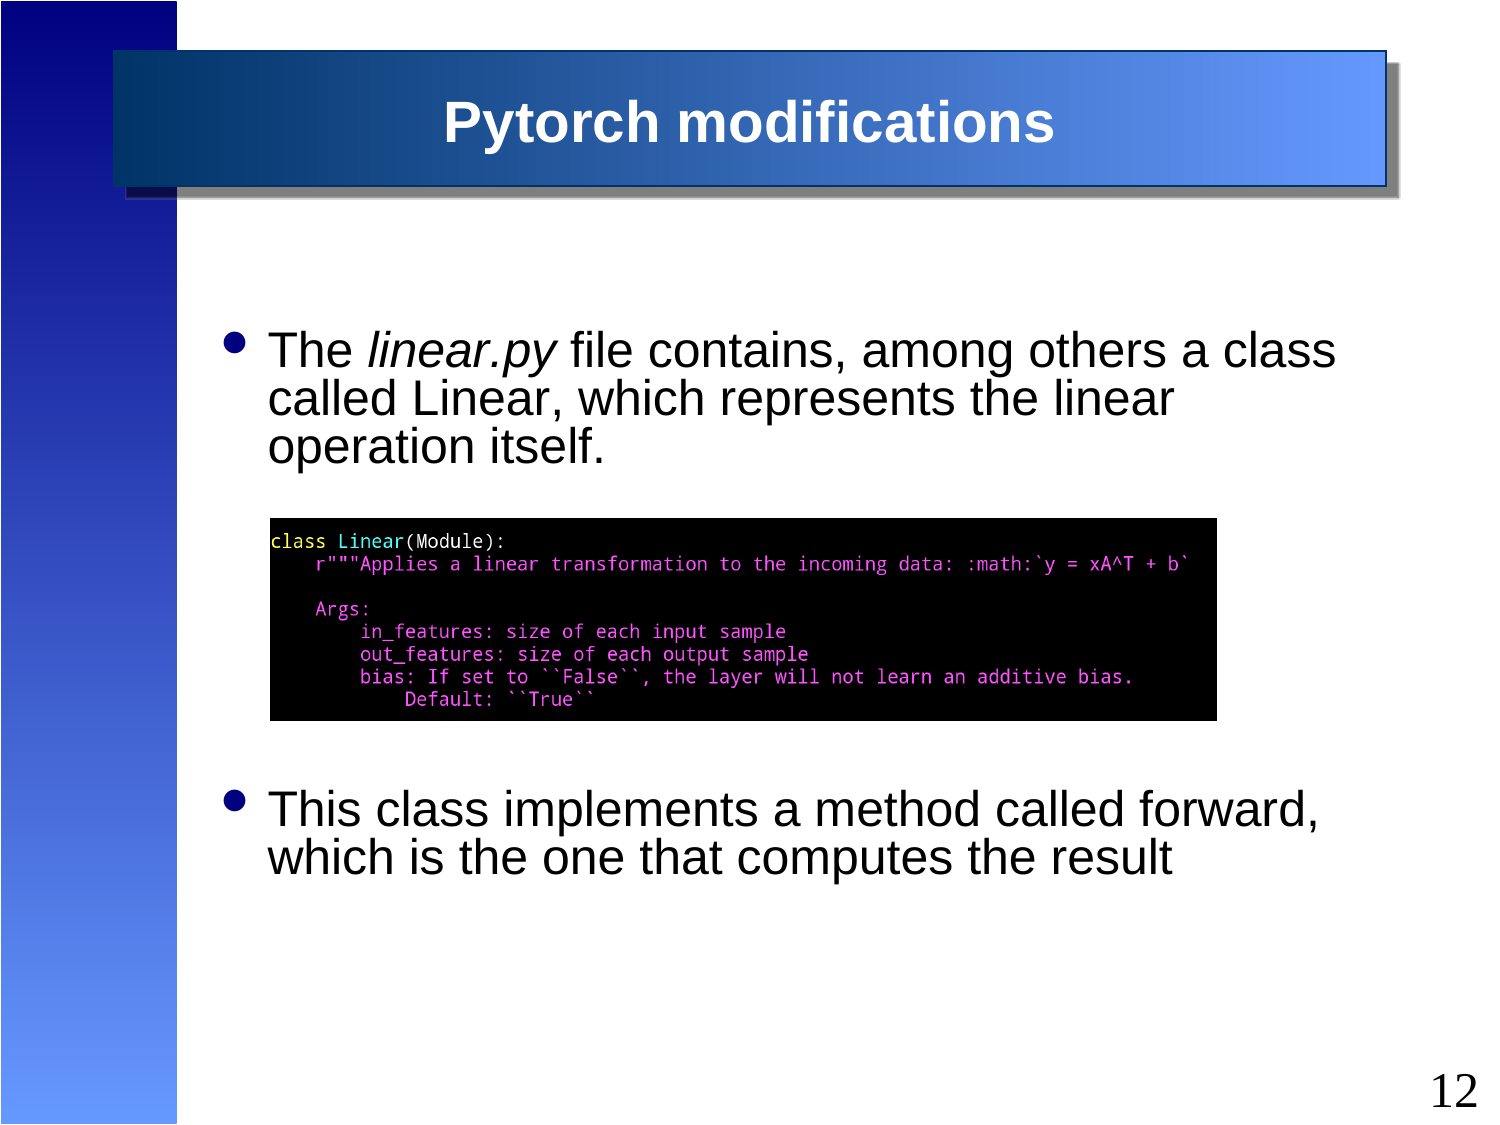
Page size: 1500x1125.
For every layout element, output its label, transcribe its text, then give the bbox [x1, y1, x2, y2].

picture [270, 518, 1217, 721]
title Pytorch modifications [113, 50, 1387, 187]
list The linear.py file contains, among others a class called Linear, which represents the linear operation itself. This class implements a method called forward, which is the one that computes the result [130, 165, 1406, 1125]
